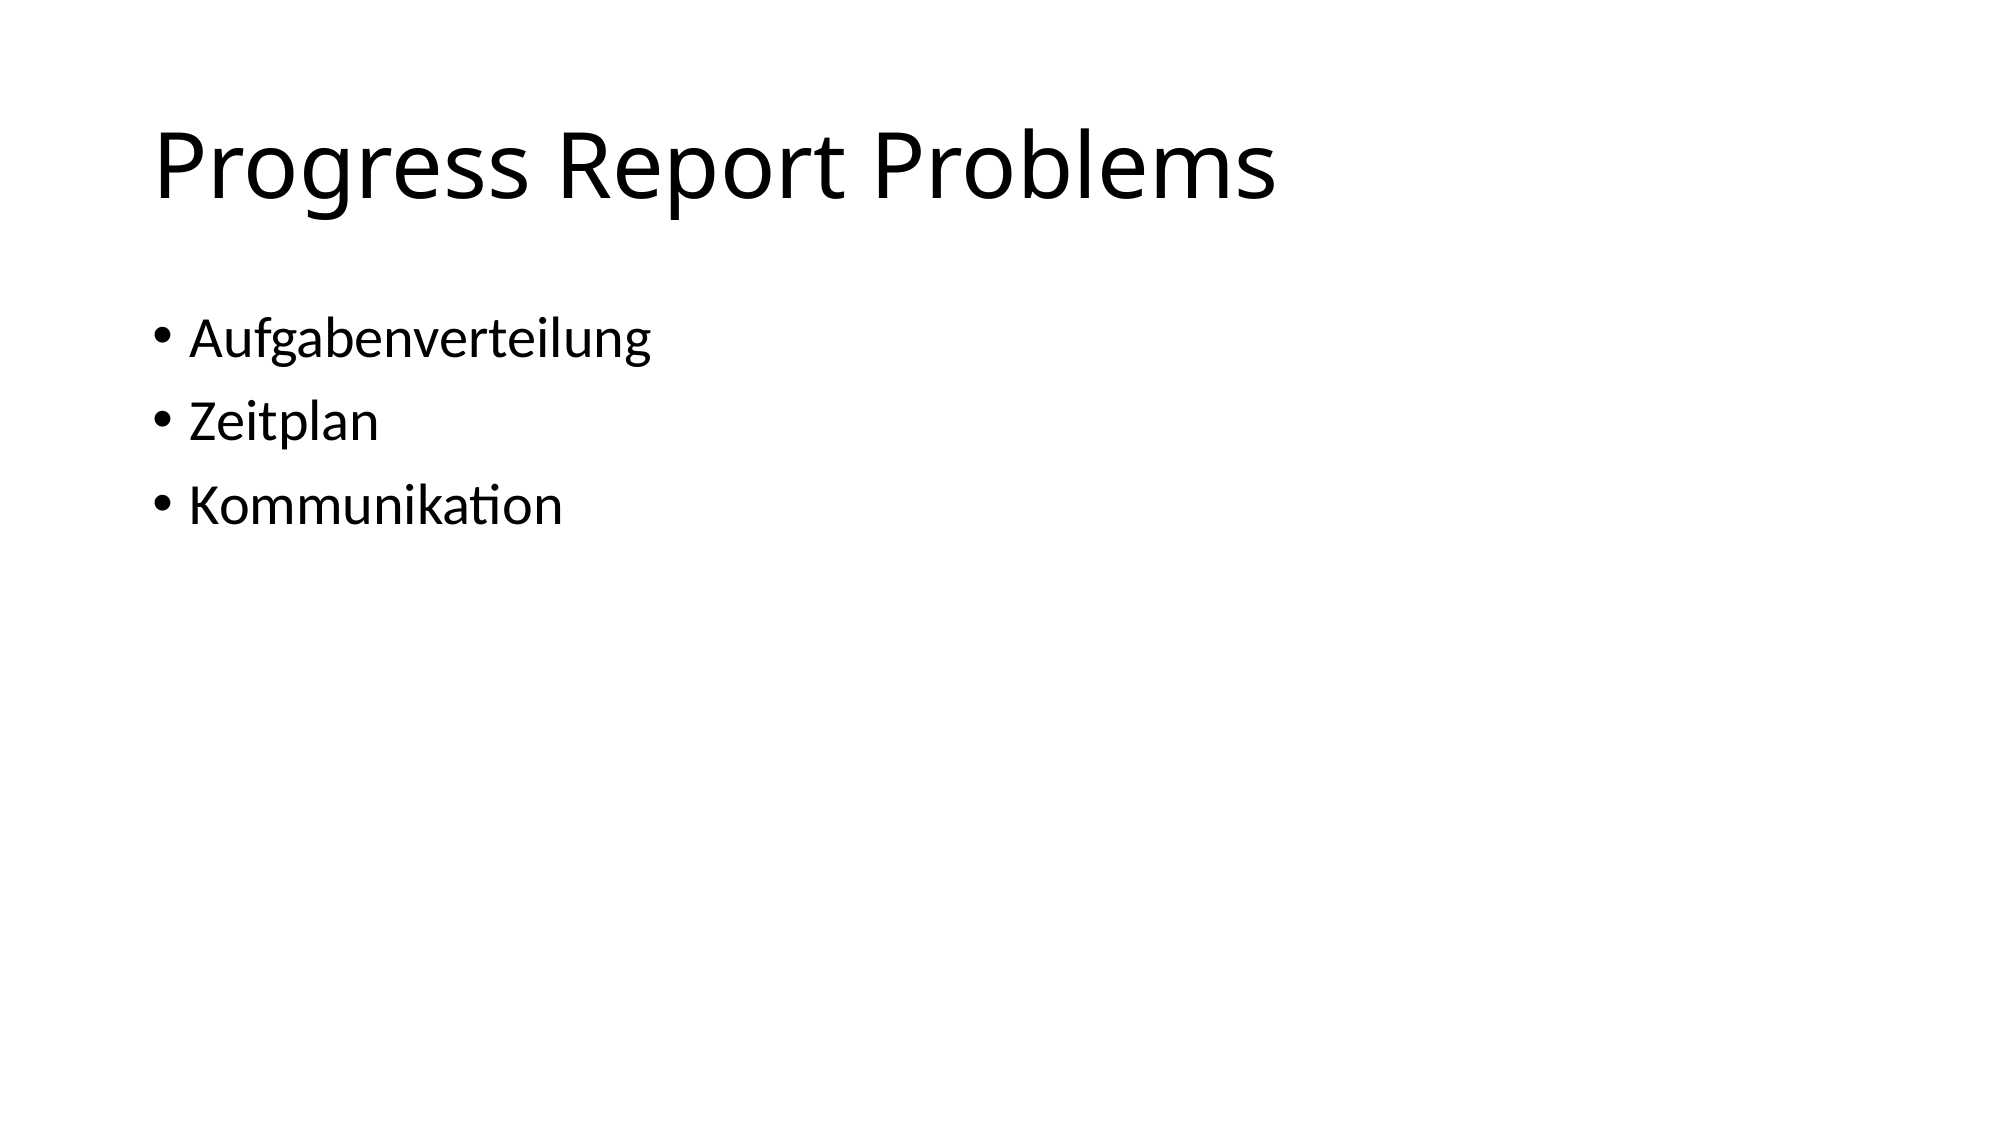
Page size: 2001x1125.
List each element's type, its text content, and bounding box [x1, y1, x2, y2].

title Progress Report Problems [137, 59, 1863, 278]
list Aufgabenverteilung Zeitplan Kommunikation [137, 299, 1863, 1014]
